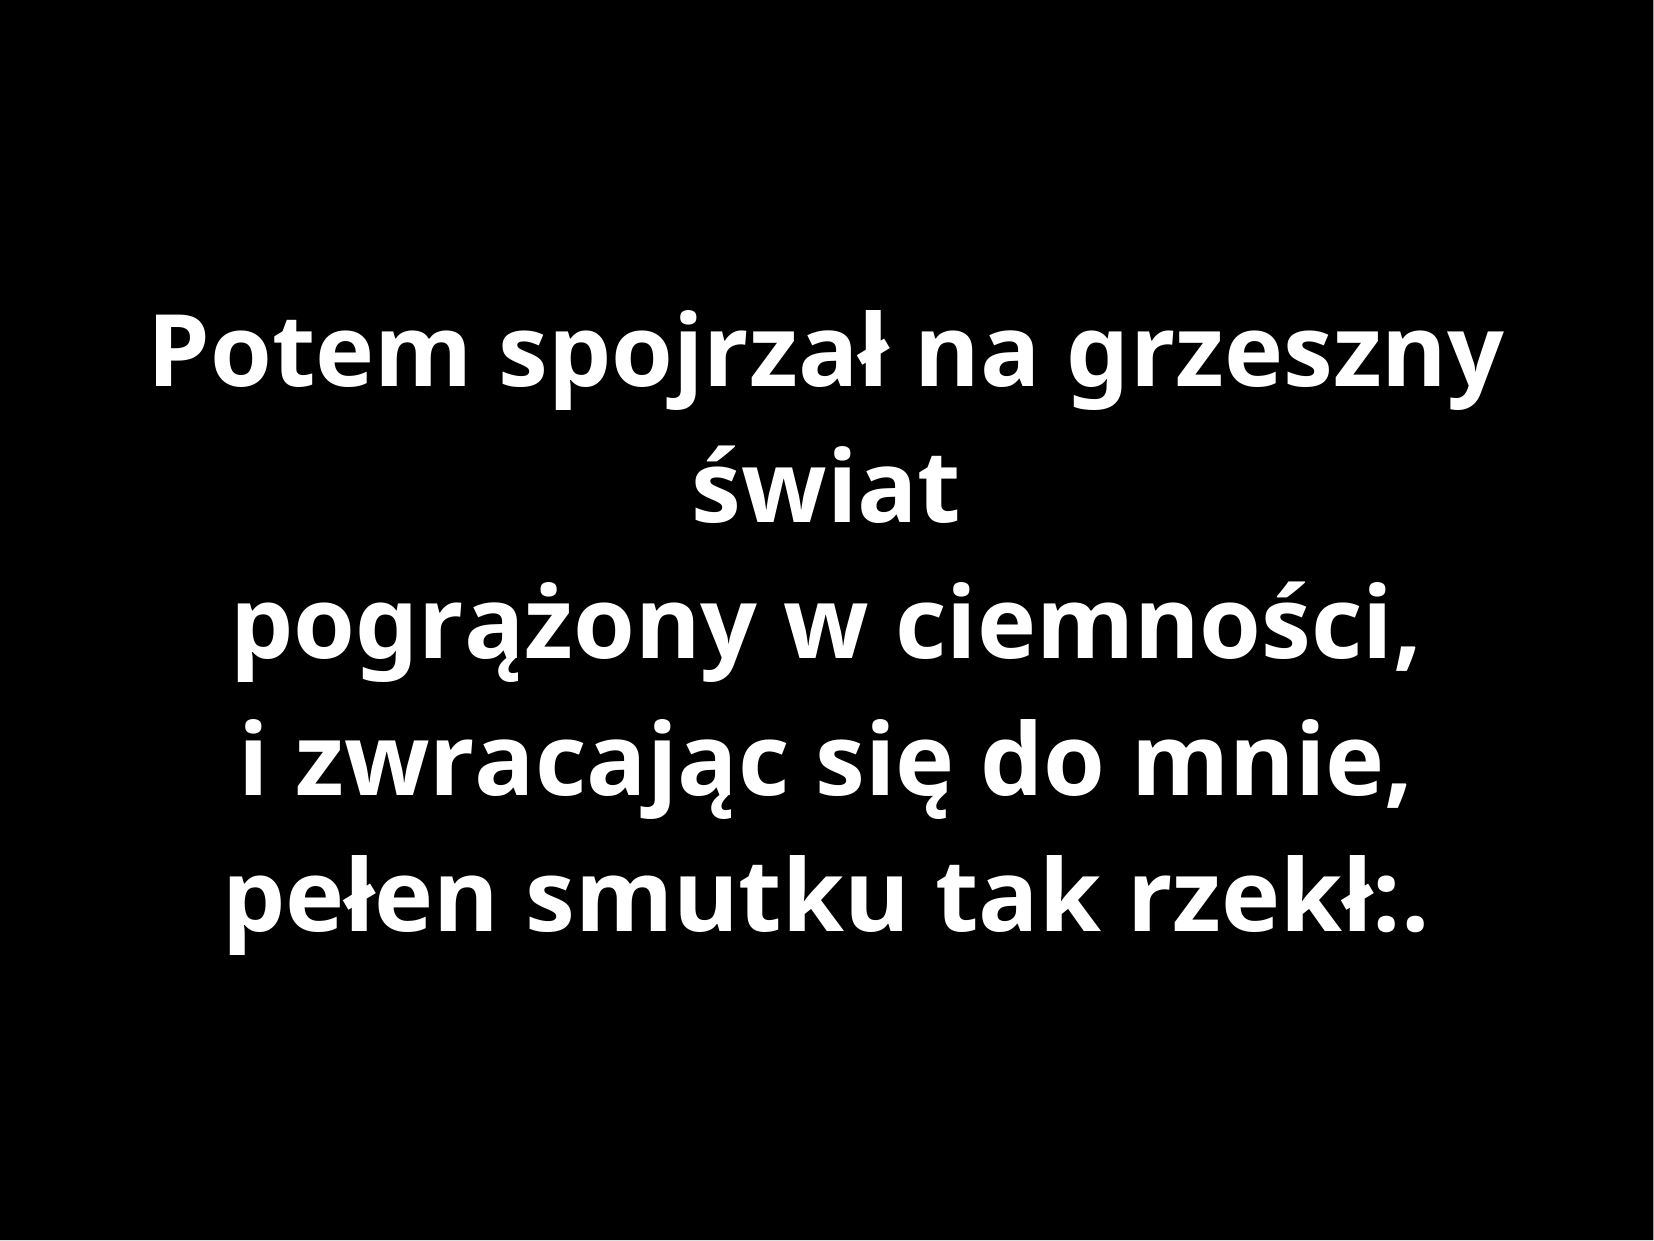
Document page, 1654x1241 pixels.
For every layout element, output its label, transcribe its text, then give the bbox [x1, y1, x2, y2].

title Potem spojrzał na grzeszny świat pogrążony w ciemności, i zwracając się do mnie, pełen smutku tak rzekł:. [0, 0, 1654, 1241]
